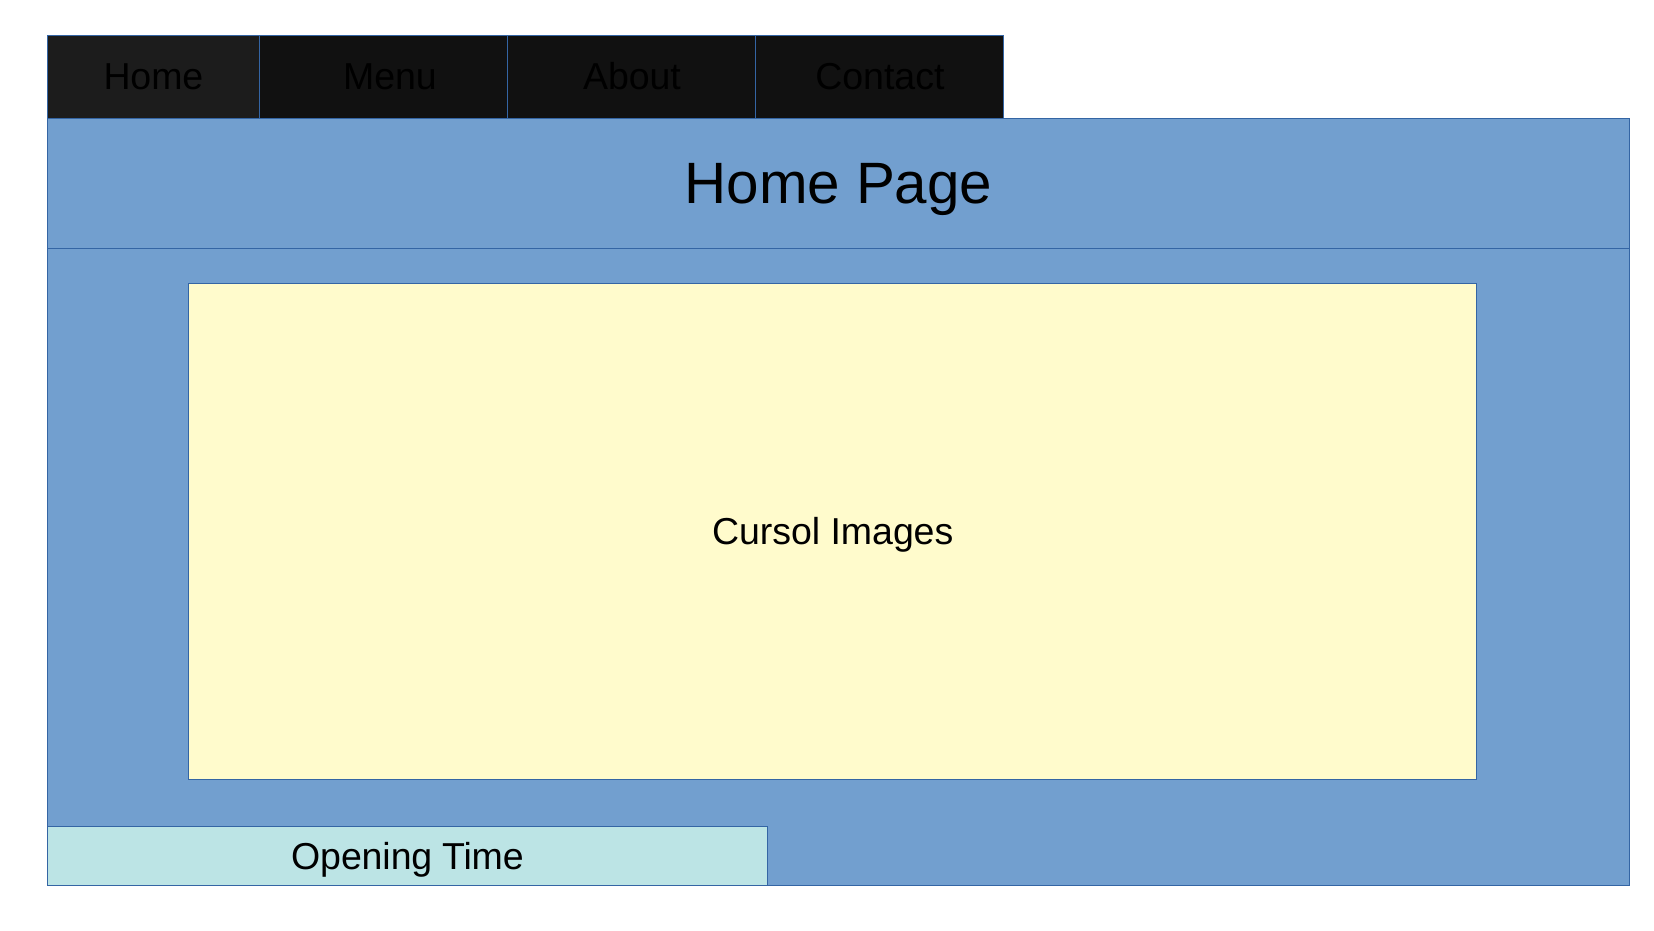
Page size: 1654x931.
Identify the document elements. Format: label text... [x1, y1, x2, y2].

text_box Menu [259, 35, 507, 118]
text_box About [507, 35, 755, 118]
text_box Home [47, 35, 259, 118]
text_box Cursol Images [188, 283, 1477, 780]
text_box Opening Time [47, 826, 768, 886]
text_box Home Page [47, 118, 1630, 248]
text_box [47, 248, 1630, 886]
text_box Contact [755, 35, 1004, 118]
